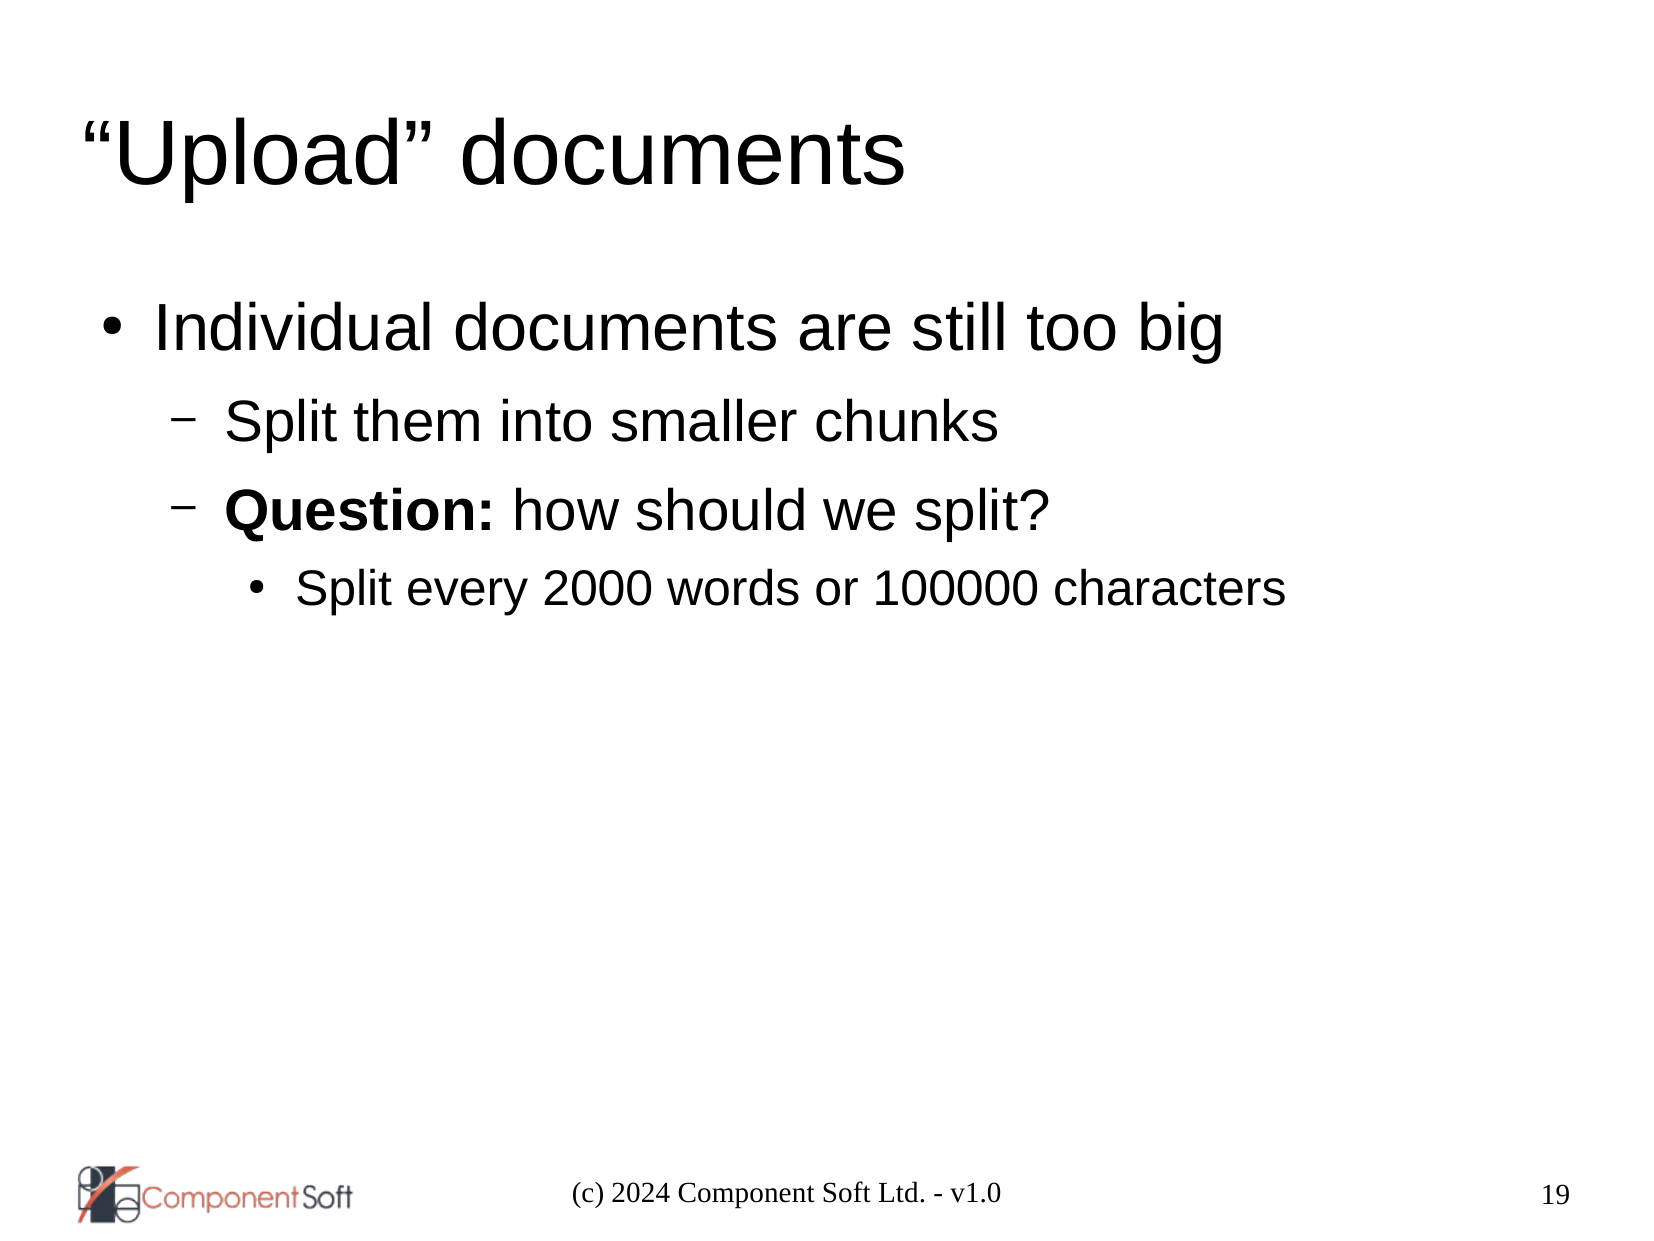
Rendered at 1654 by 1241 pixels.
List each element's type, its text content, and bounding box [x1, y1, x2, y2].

list Individual documents are still too big Split them into smaller chunks Question: how should we split? Split every 2000 words or 100000 characters [82, 290, 1571, 1010]
title “Upload” documents [82, 49, 1571, 257]
picture [75, 1162, 357, 1227]
